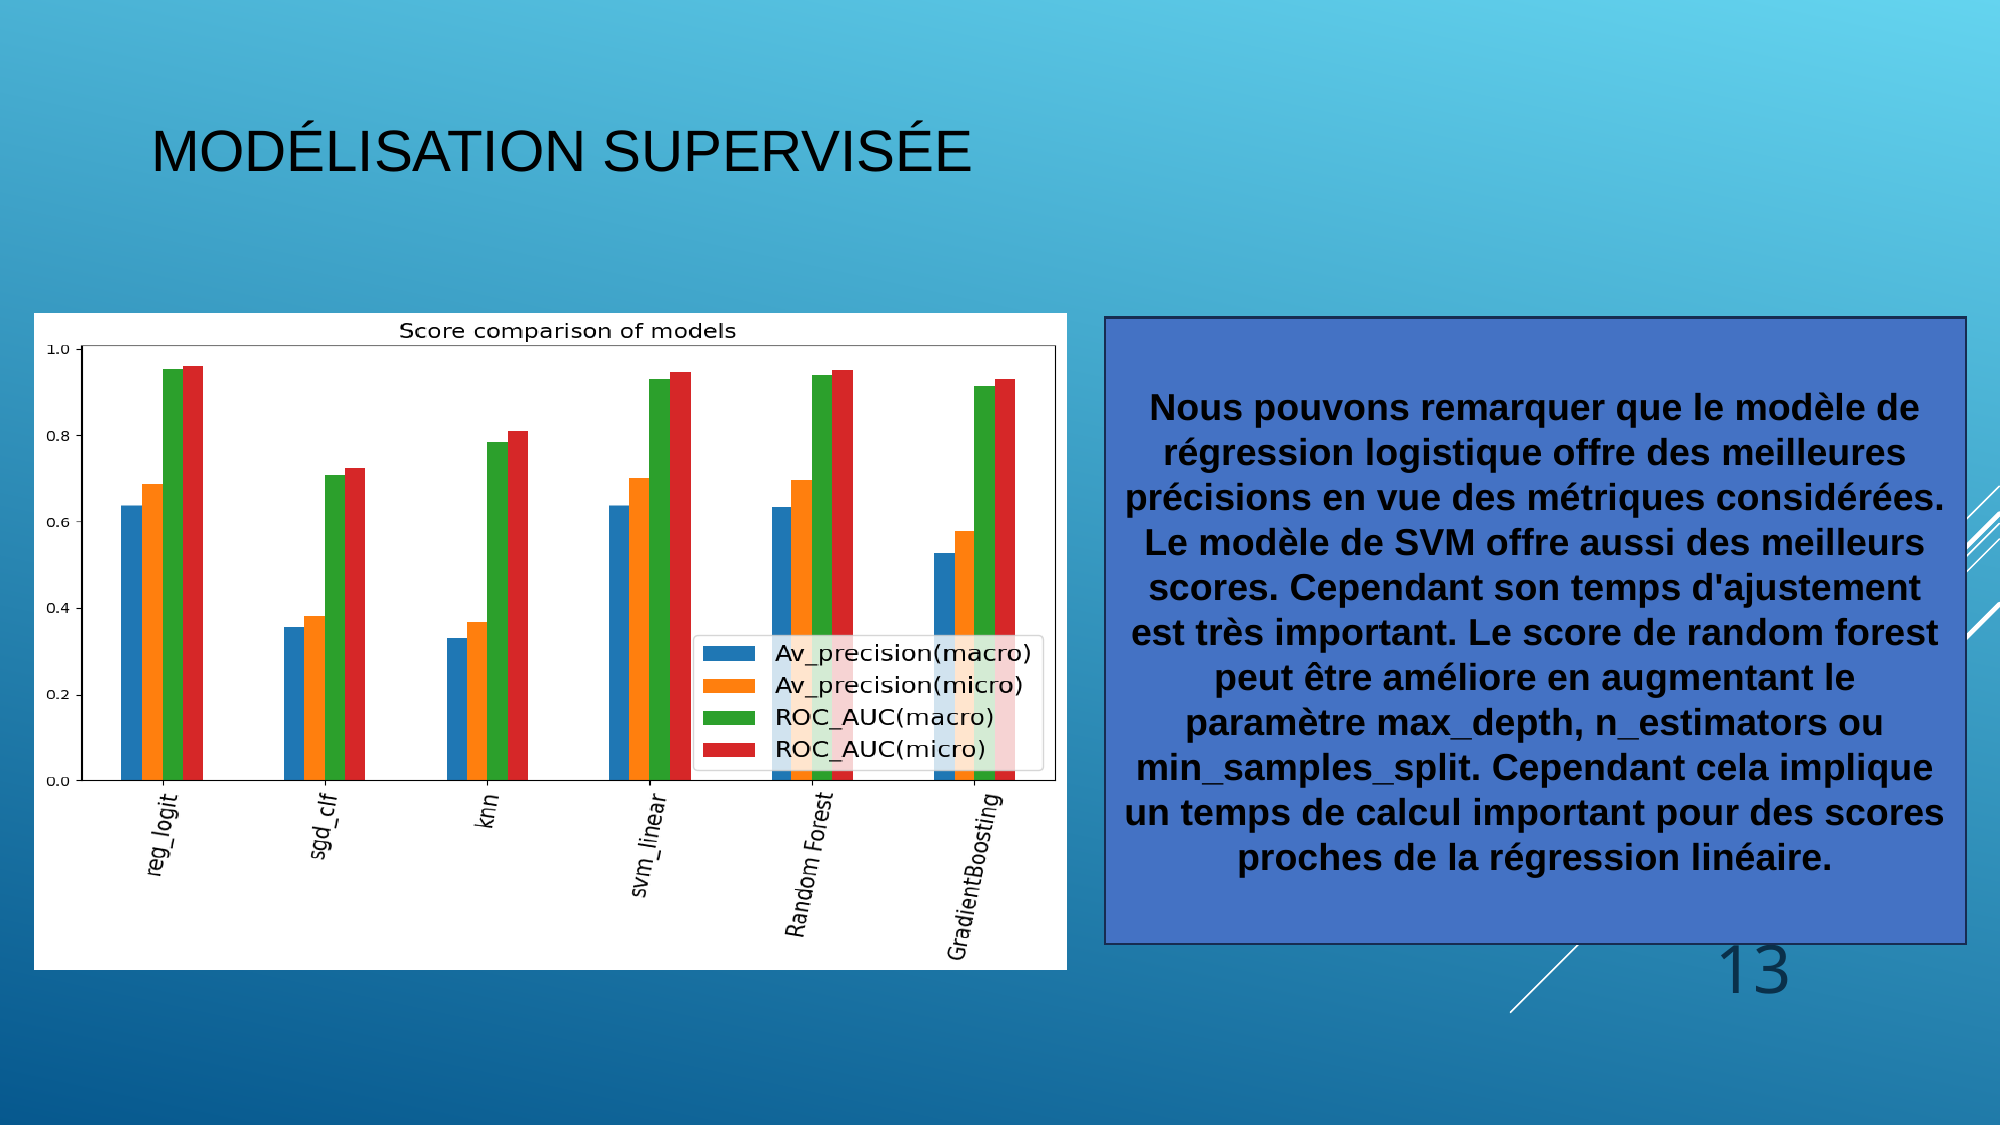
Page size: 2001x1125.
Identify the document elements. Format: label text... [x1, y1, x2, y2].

text_box Nous pouvons remarquer que le modèle de régression logistique offre des meilleures précisions en vue des métriques considérées. Le modèle de SVM offre aussi des meilleurs scores. Cependant son temps d'ajustement est très important. Le score de random forest peut être améliore en augmentant le paramètre max_depth, n_estimators ou min_samples_split. Cependant cela implique un temps de calcul important pour des scores proches de la régression linéaire. [1105, 317, 1966, 944]
text_box [1700, 944, 1888, 1026]
title Modélisation supervisée [136, 24, 1537, 272]
picture [34, 313, 1067, 971]
